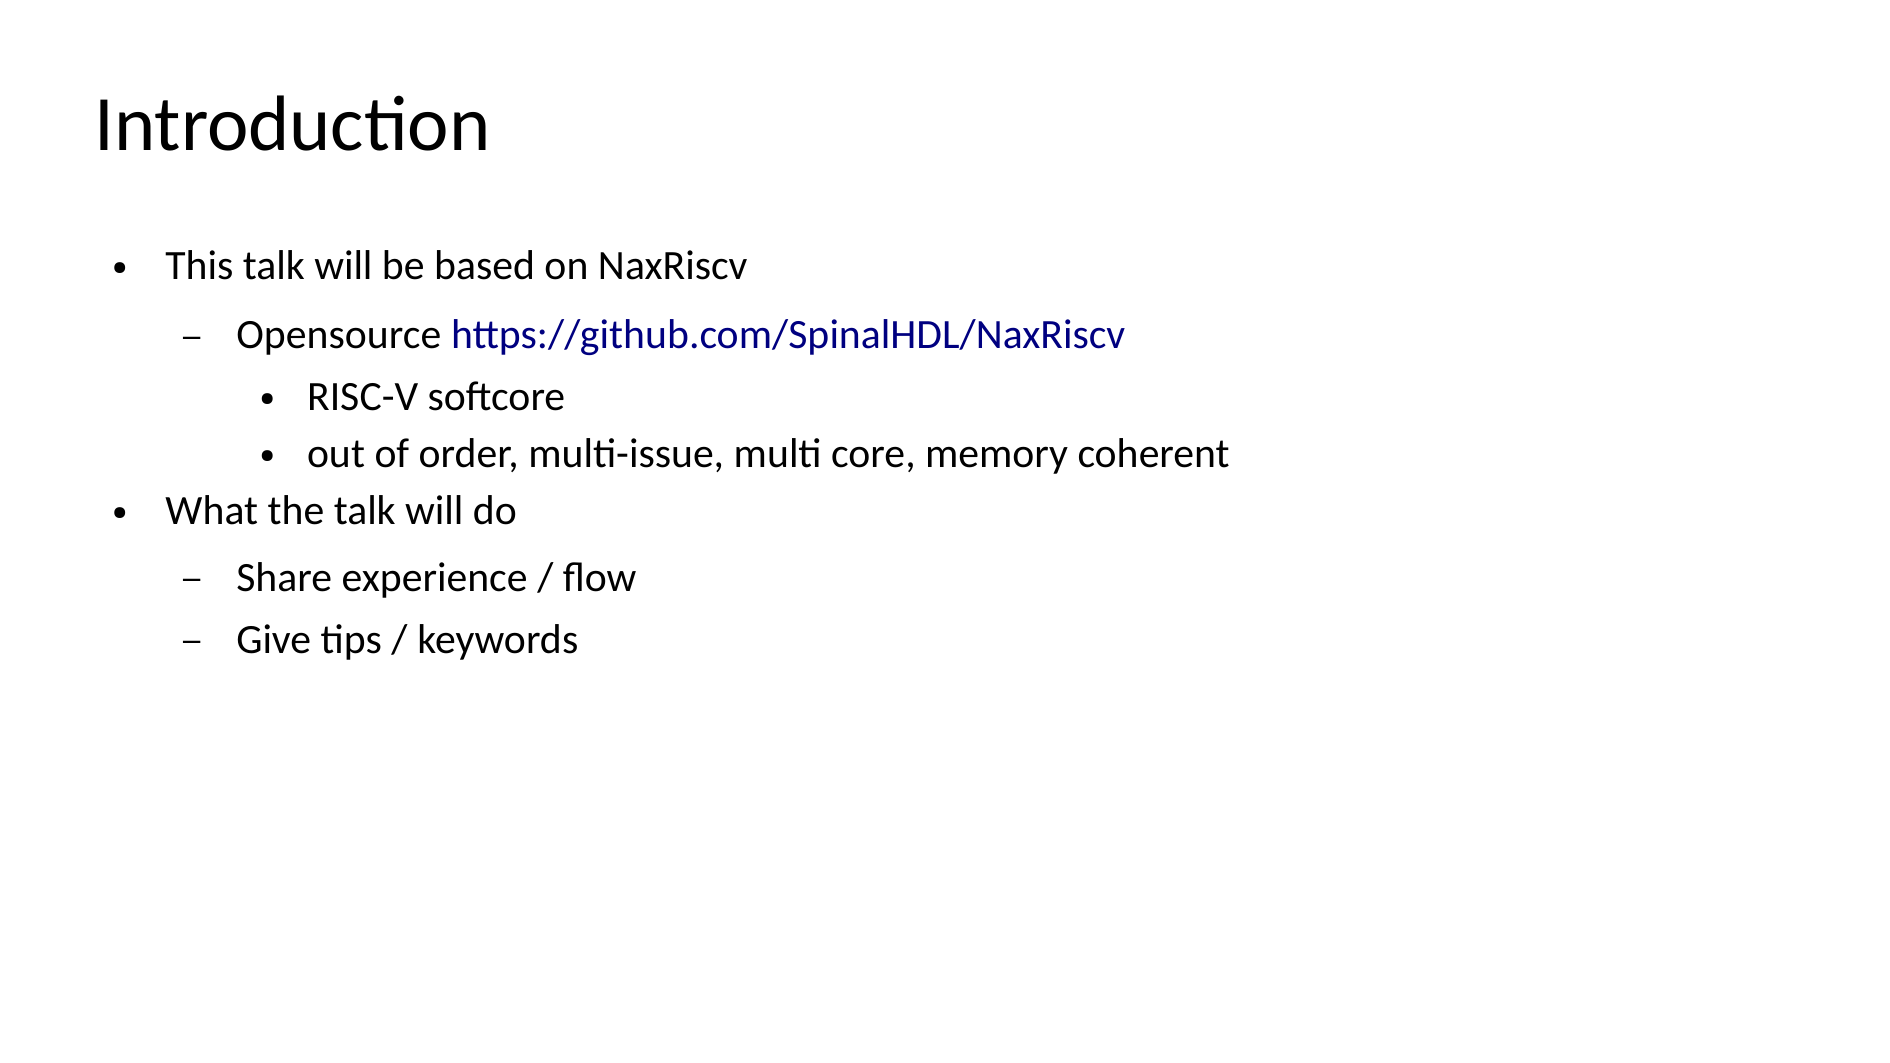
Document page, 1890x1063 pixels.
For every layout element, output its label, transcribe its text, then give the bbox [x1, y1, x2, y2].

list This talk will be based on NaxRiscv Opensource https://github.com/SpinalHDL/NaxRiscv RISC-V softcore out of order, multi-issue, multi core, memory coherent What the talk will do Share experience / flow Give tips / keywords [94, 248, 1890, 957]
title Introduction [94, 42, 1796, 220]
